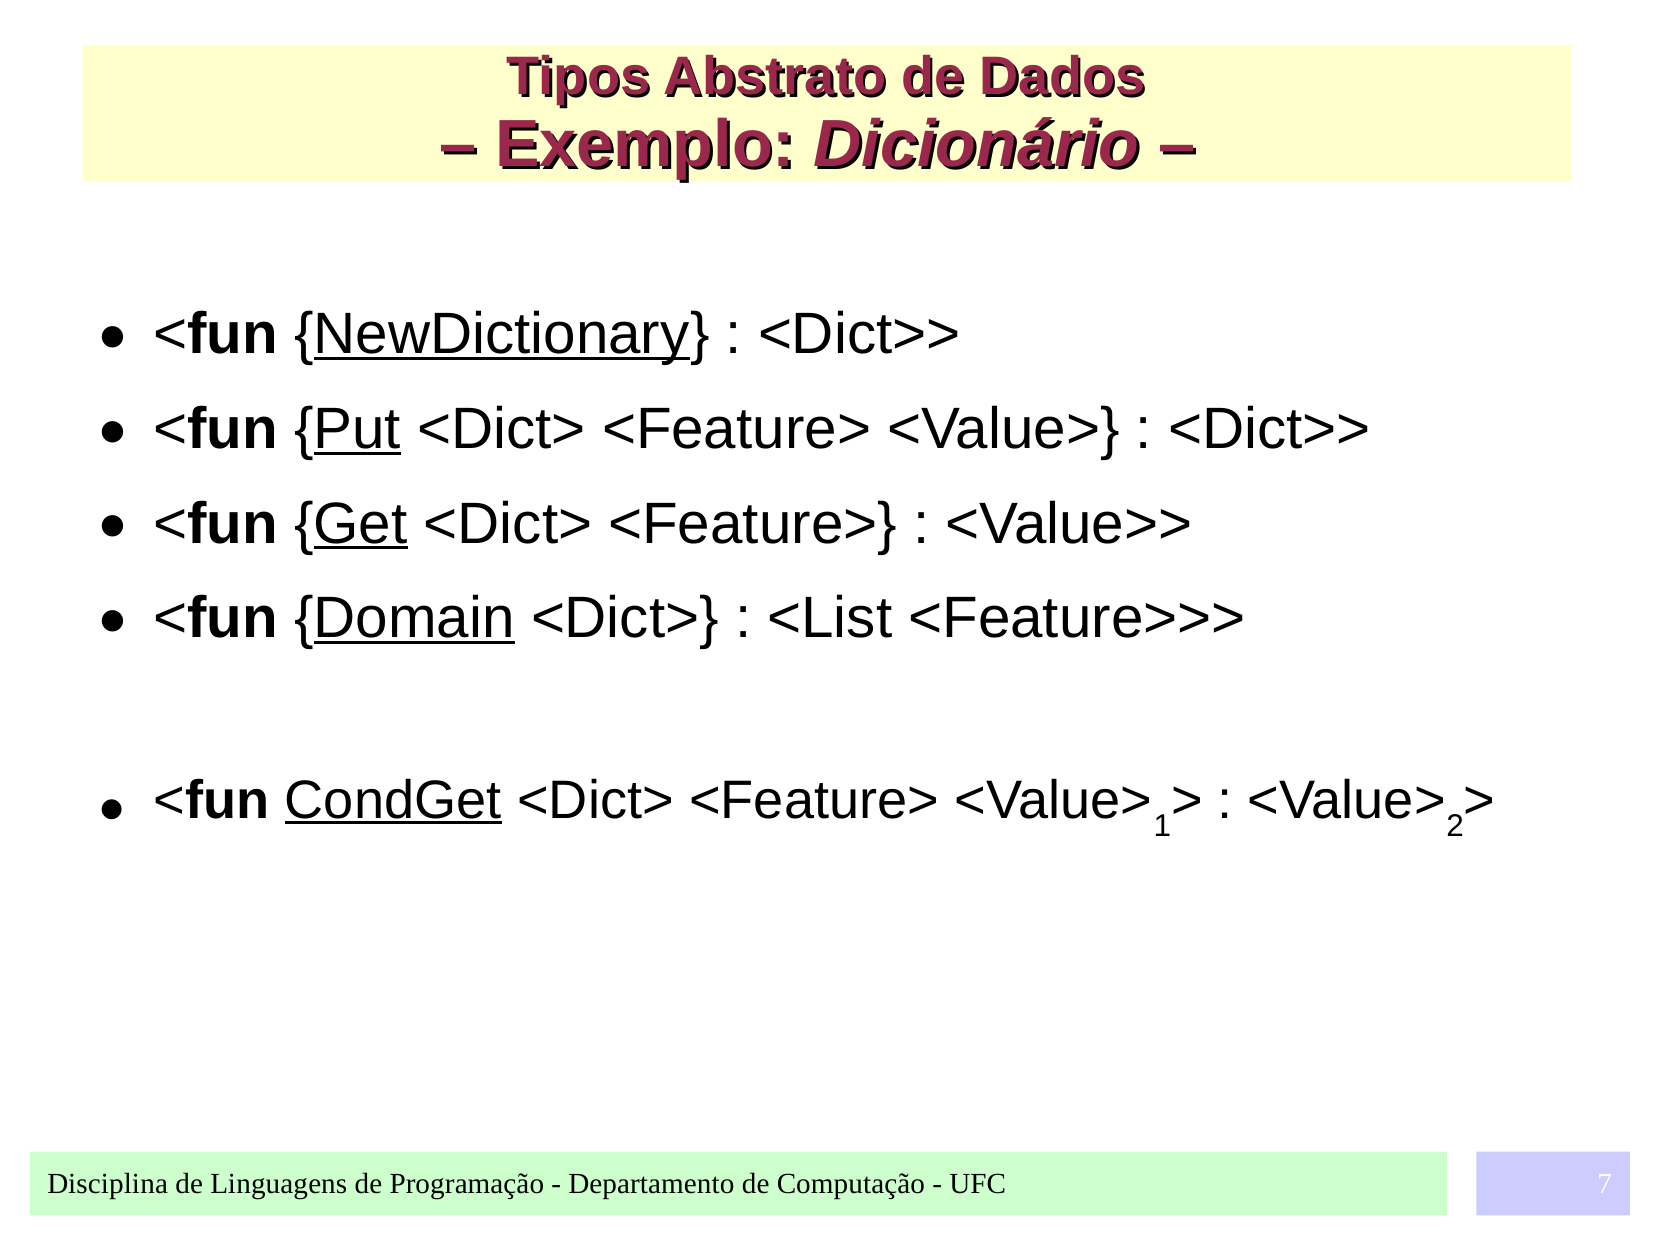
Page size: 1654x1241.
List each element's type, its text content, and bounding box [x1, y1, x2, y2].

title Tipos Abstrato de Dados – Exemplo: Dicionário – [82, 44, 1571, 182]
list <fun {NewDictionary} : <Dict>> <fun {Put <Dict> <Feature> <Value>} : <Dict>> <fun {Get <Dict> <Feature>} : <Value>> <fun {Domain <Dict>} : <List <Feature>>> <fun CondGet <Dict> <Feature> <Value>1> : <Value>2> [82, 206, 1571, 1152]
